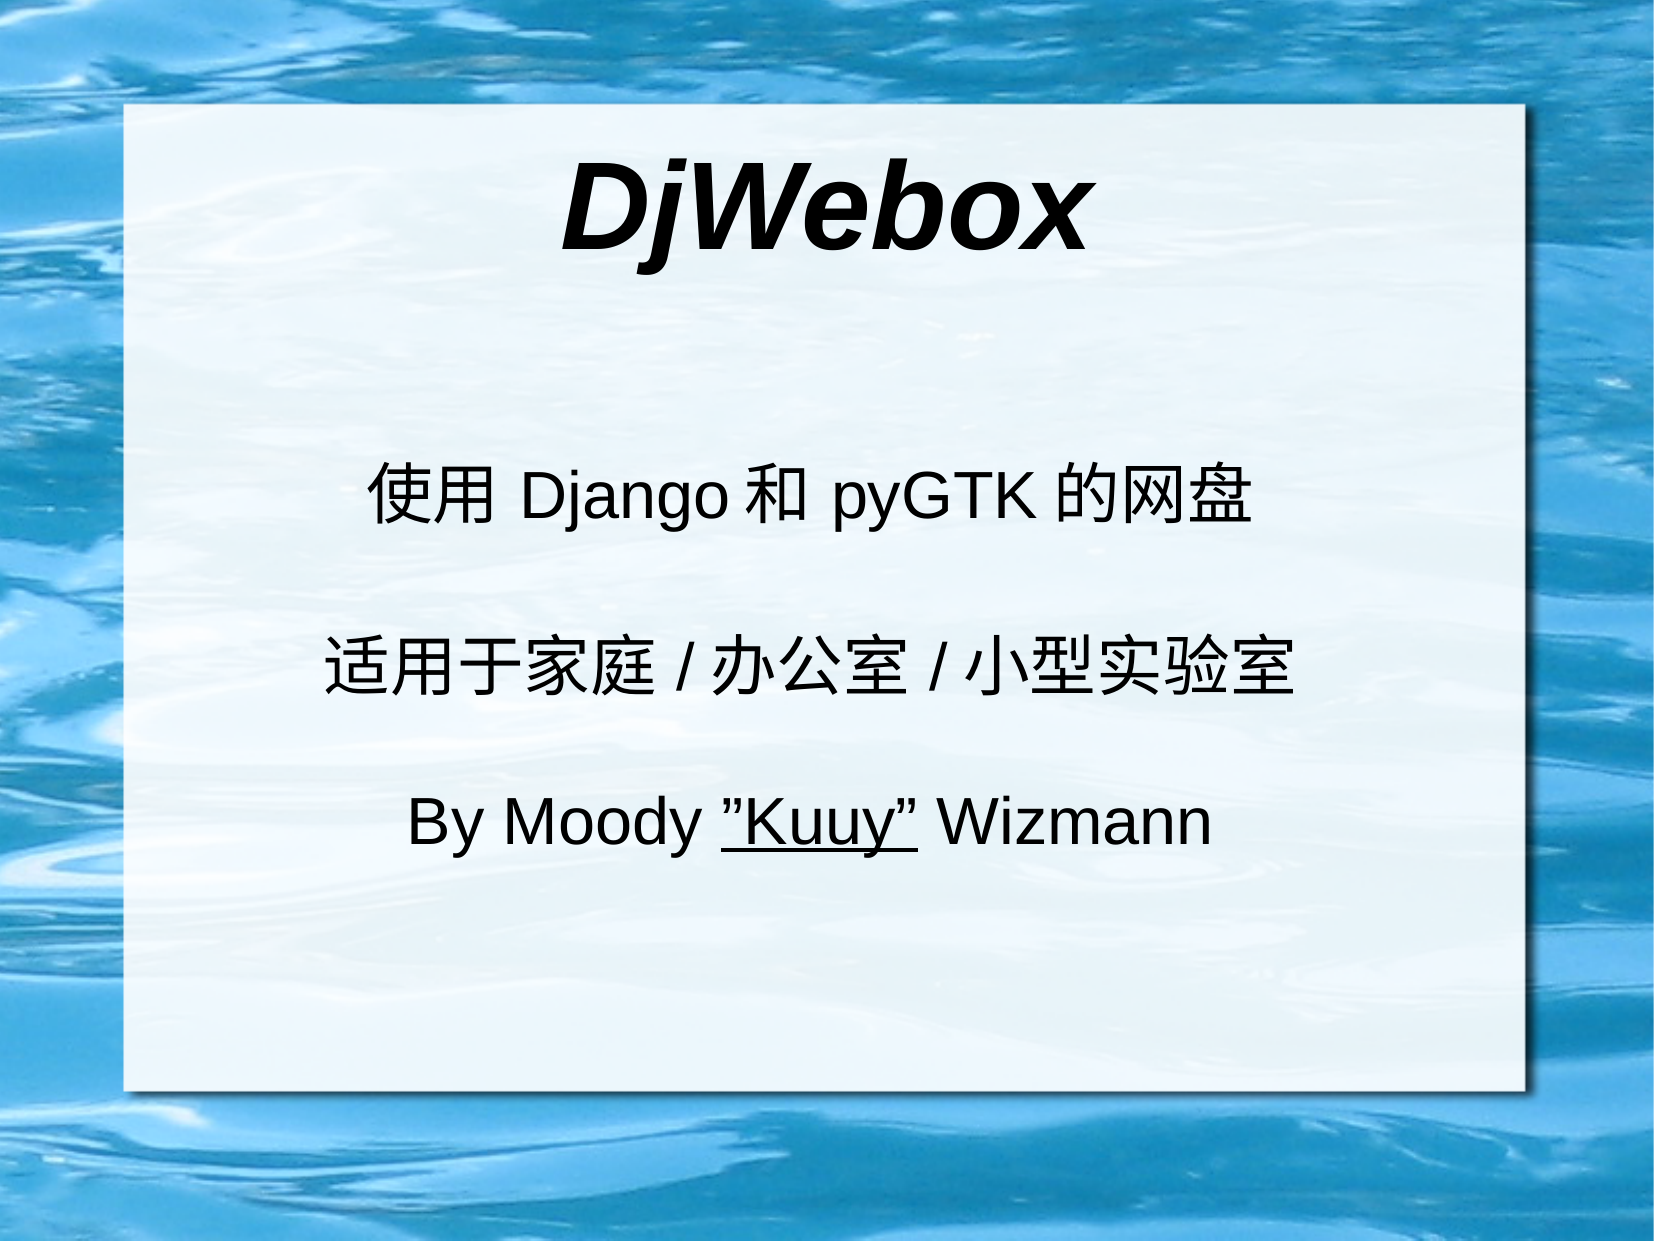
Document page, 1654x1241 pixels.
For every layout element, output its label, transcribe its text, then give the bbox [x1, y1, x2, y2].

subtitle 使用Django和pyGTK的网盘 适用于家庭/办公室/小型实验室 By Moody ”Kuuy” Wizmann [82, 290, 1538, 1010]
title DjWebox [147, 118, 1506, 290]
picture [0, 0, 1654, 1241]
